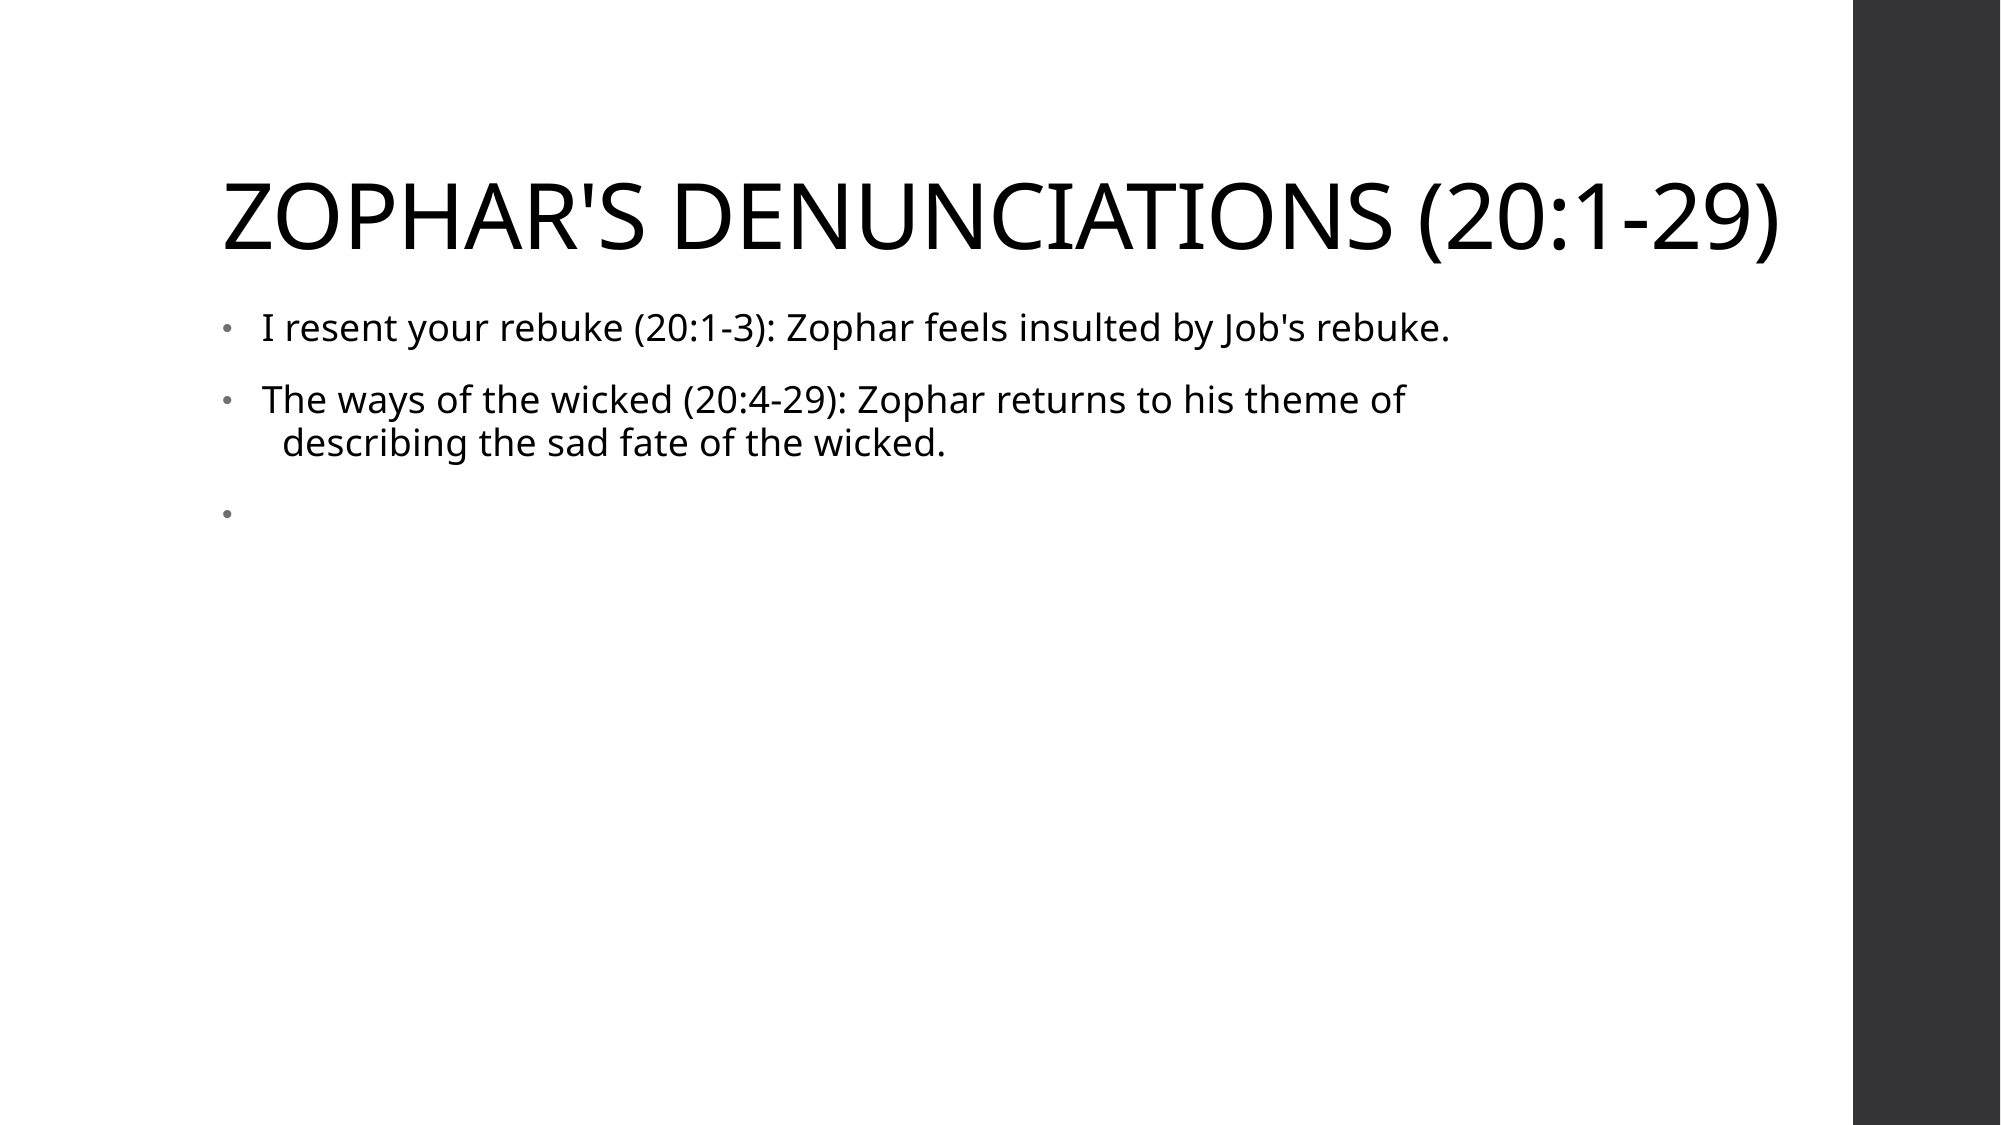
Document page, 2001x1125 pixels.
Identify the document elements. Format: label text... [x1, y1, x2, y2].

list I resent your rebuke (20:1-3): Zophar feels insulted by Job's rebuke. The ways of the wicked (20:4-29): Zophar returns to his theme of describing the sad fate of the wicked. [206, 299, 1617, 1014]
title ZOPHAR'S DENUNCIATIONS (20:1-29) [206, 60, 1797, 278]
